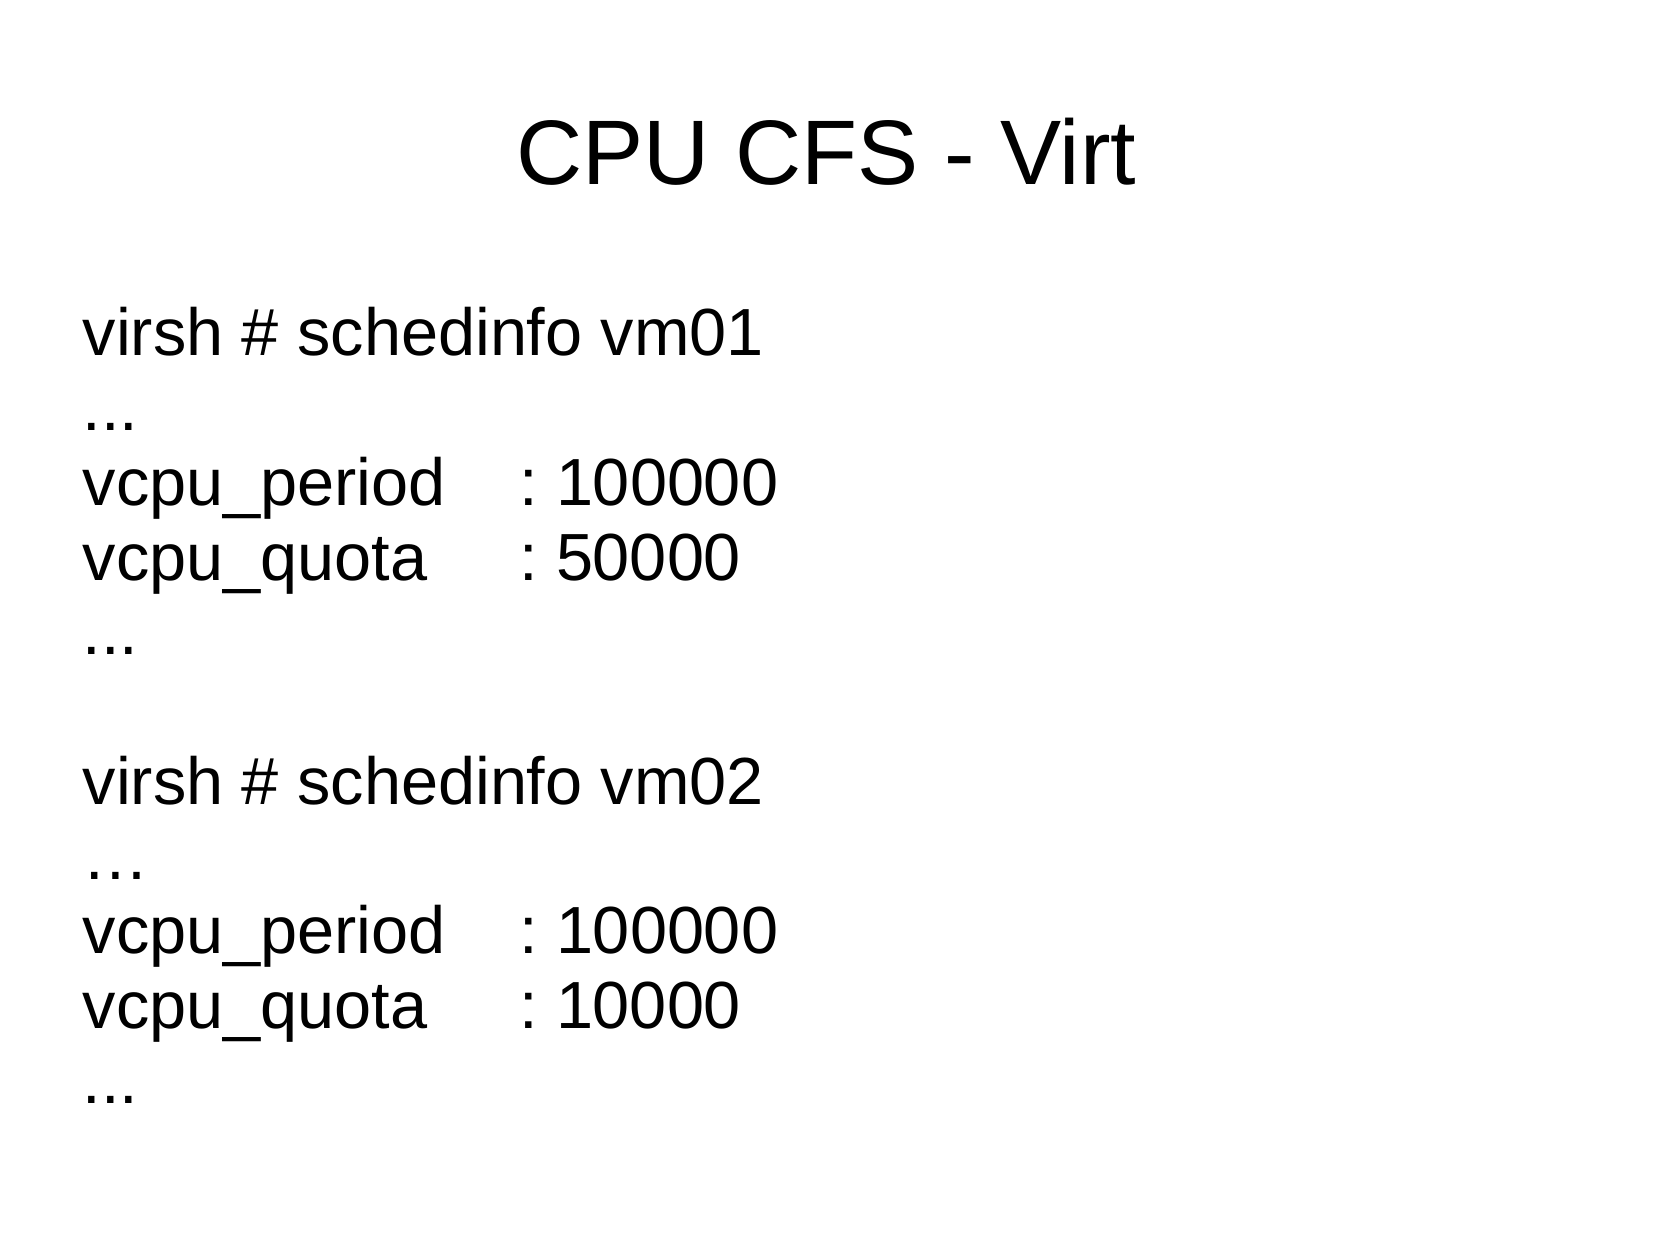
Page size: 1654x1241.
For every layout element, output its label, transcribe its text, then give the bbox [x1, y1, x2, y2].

title CPU CFS - Virt [82, 49, 1571, 226]
subtitle virsh # schedinfo vm01 ... vcpu_period : 100000 vcpu_quota : 50000 ... virsh # schedinfo vm02 … vcpu_period : 100000 vcpu_quota : 10000 ... [82, 226, 1571, 1187]
